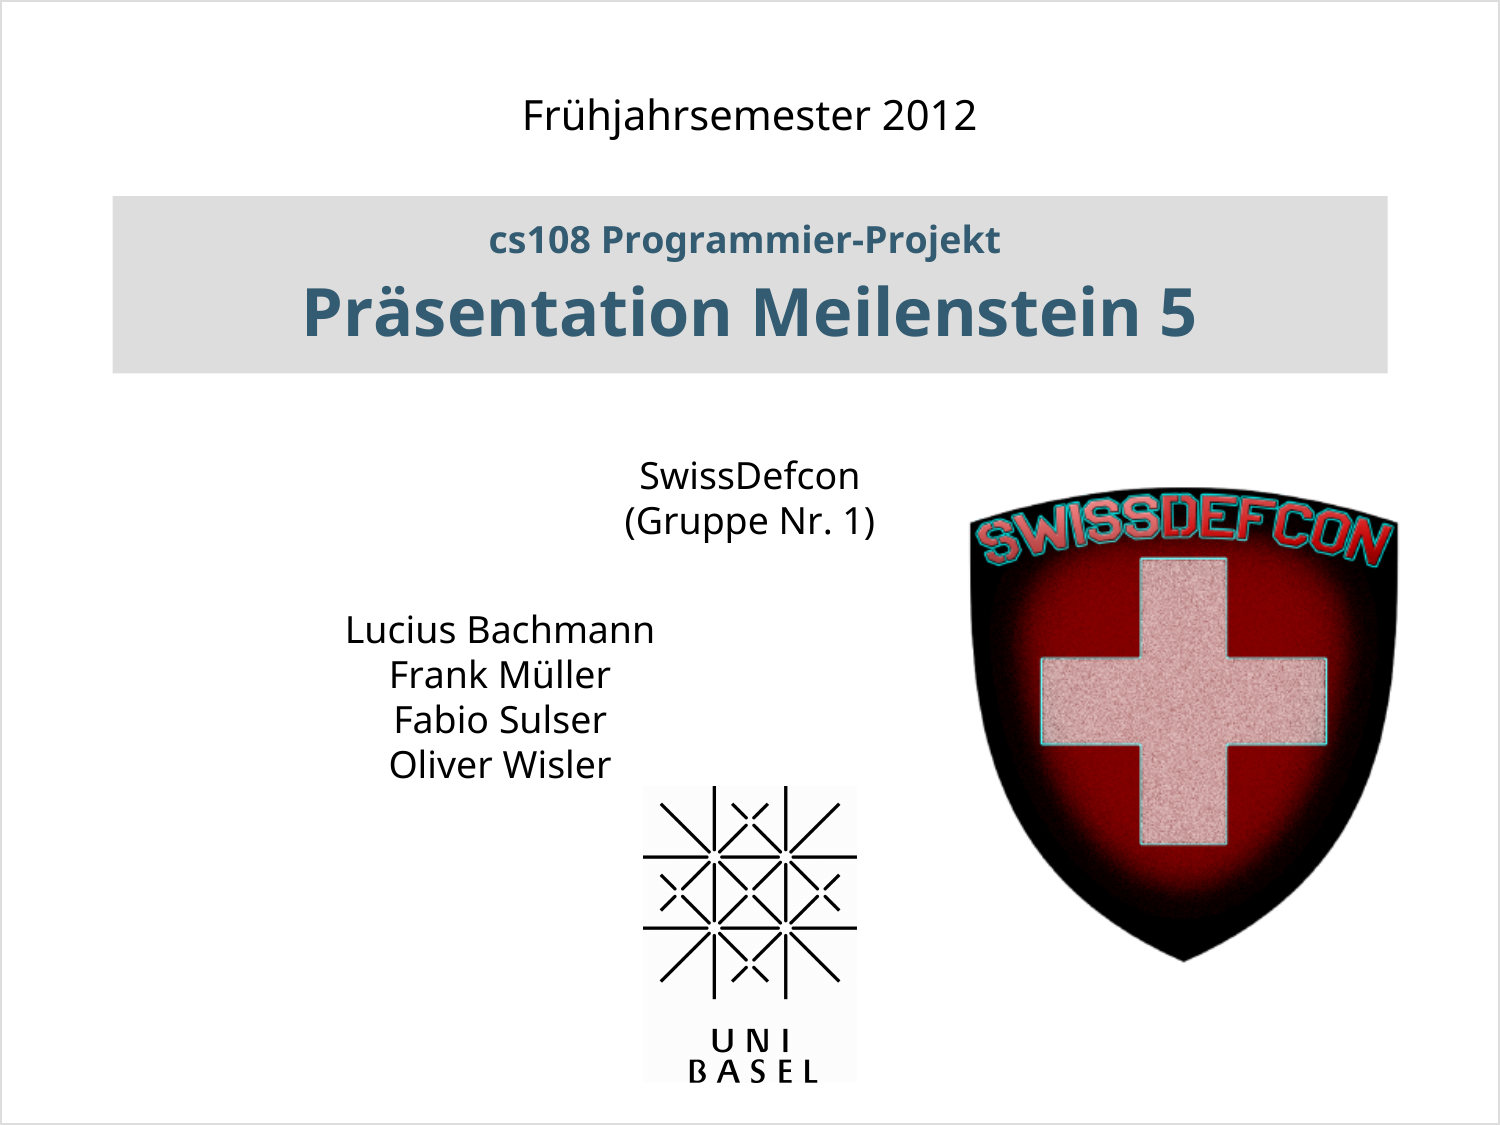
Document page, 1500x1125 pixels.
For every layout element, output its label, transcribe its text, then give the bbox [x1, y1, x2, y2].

title cs108 Programmier-Projekt Präsentation Meilenstein 5 [112, 196, 1388, 374]
text_box Lucius Bachmann Frank Müller Fabio Sulser Oliver Wisler [41, 597, 944, 794]
text_box Frühjahrsemester 2012 [225, 78, 1276, 153]
picture [643, 786, 857, 1083]
picture [944, 483, 1437, 975]
text_box SwissDefcon (Gruppe Nr. 1) [290, 444, 1210, 595]
